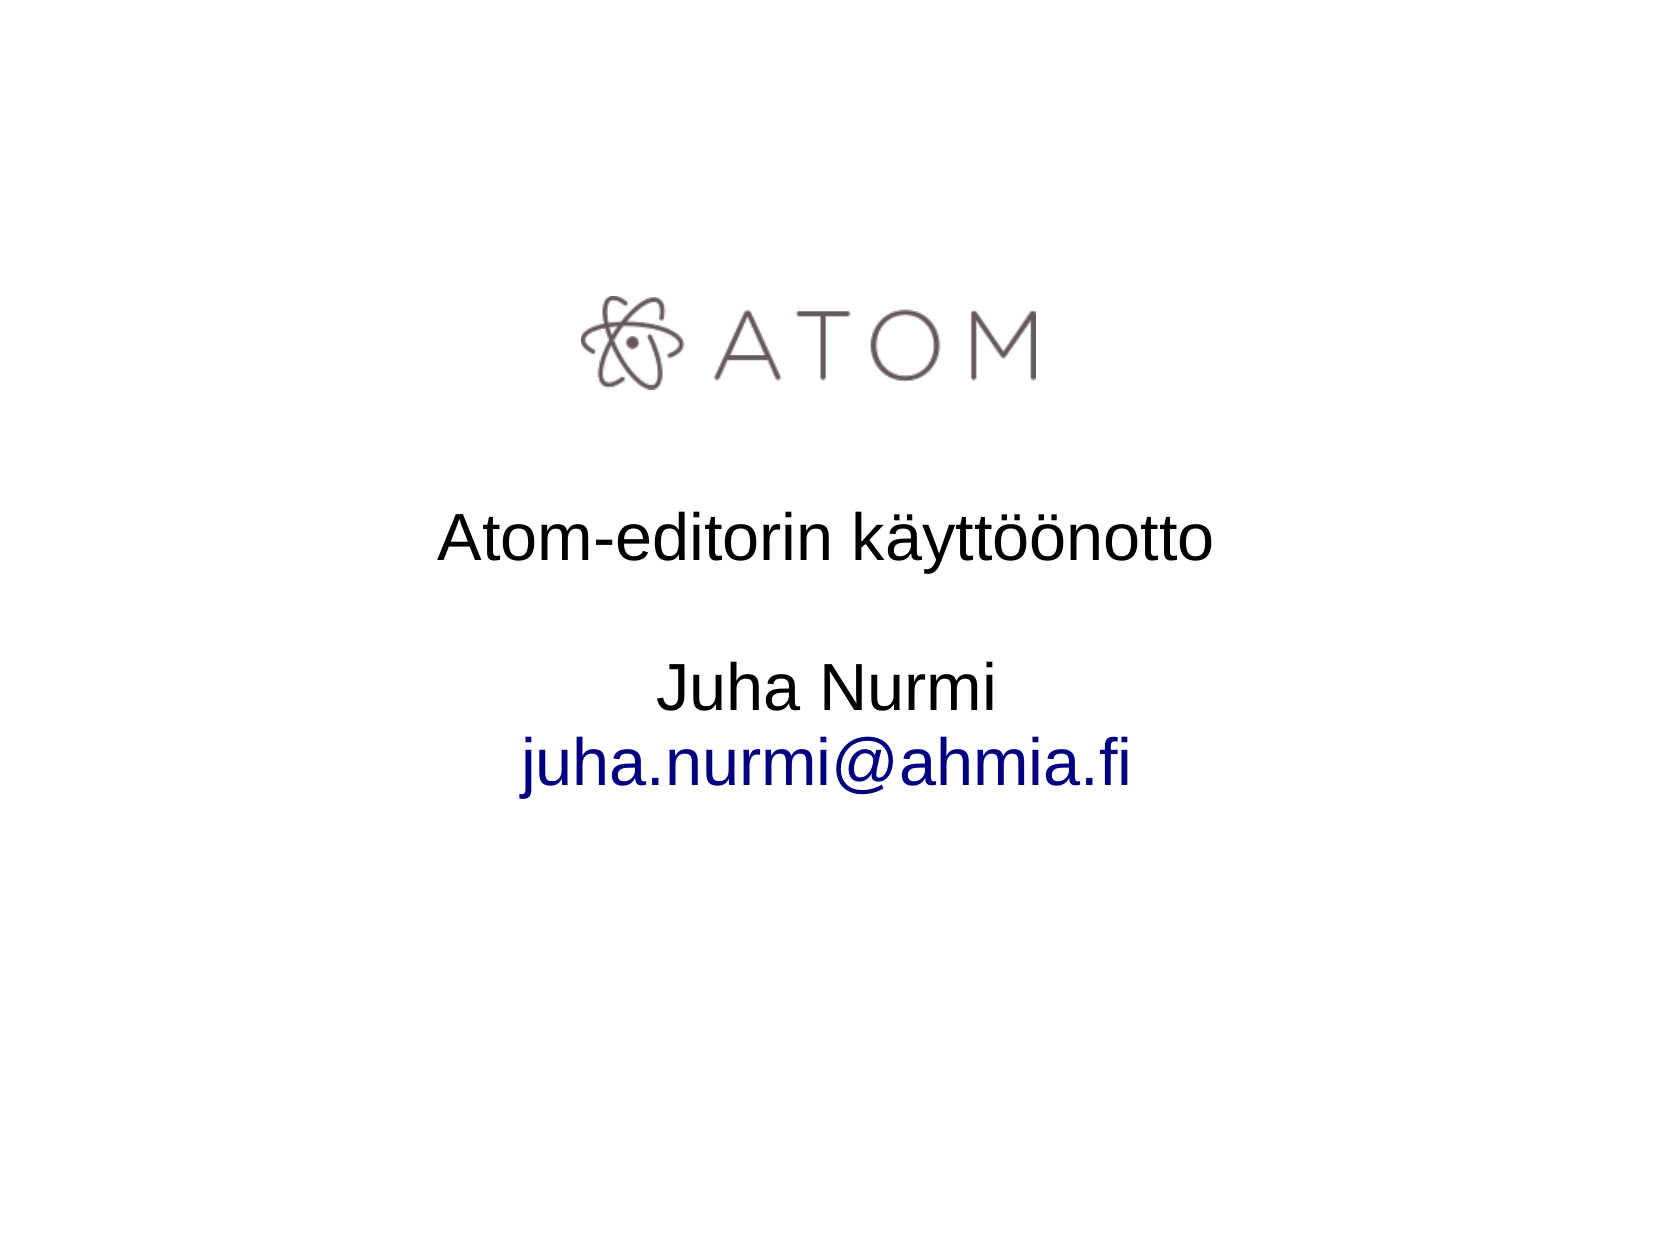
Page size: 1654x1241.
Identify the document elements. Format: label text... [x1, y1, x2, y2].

subtitle Atom-editorin käyttöönotto Juha Nurmi juha.nurmi@ahmia.fi [82, 290, 1571, 1010]
picture [581, 296, 1036, 391]
